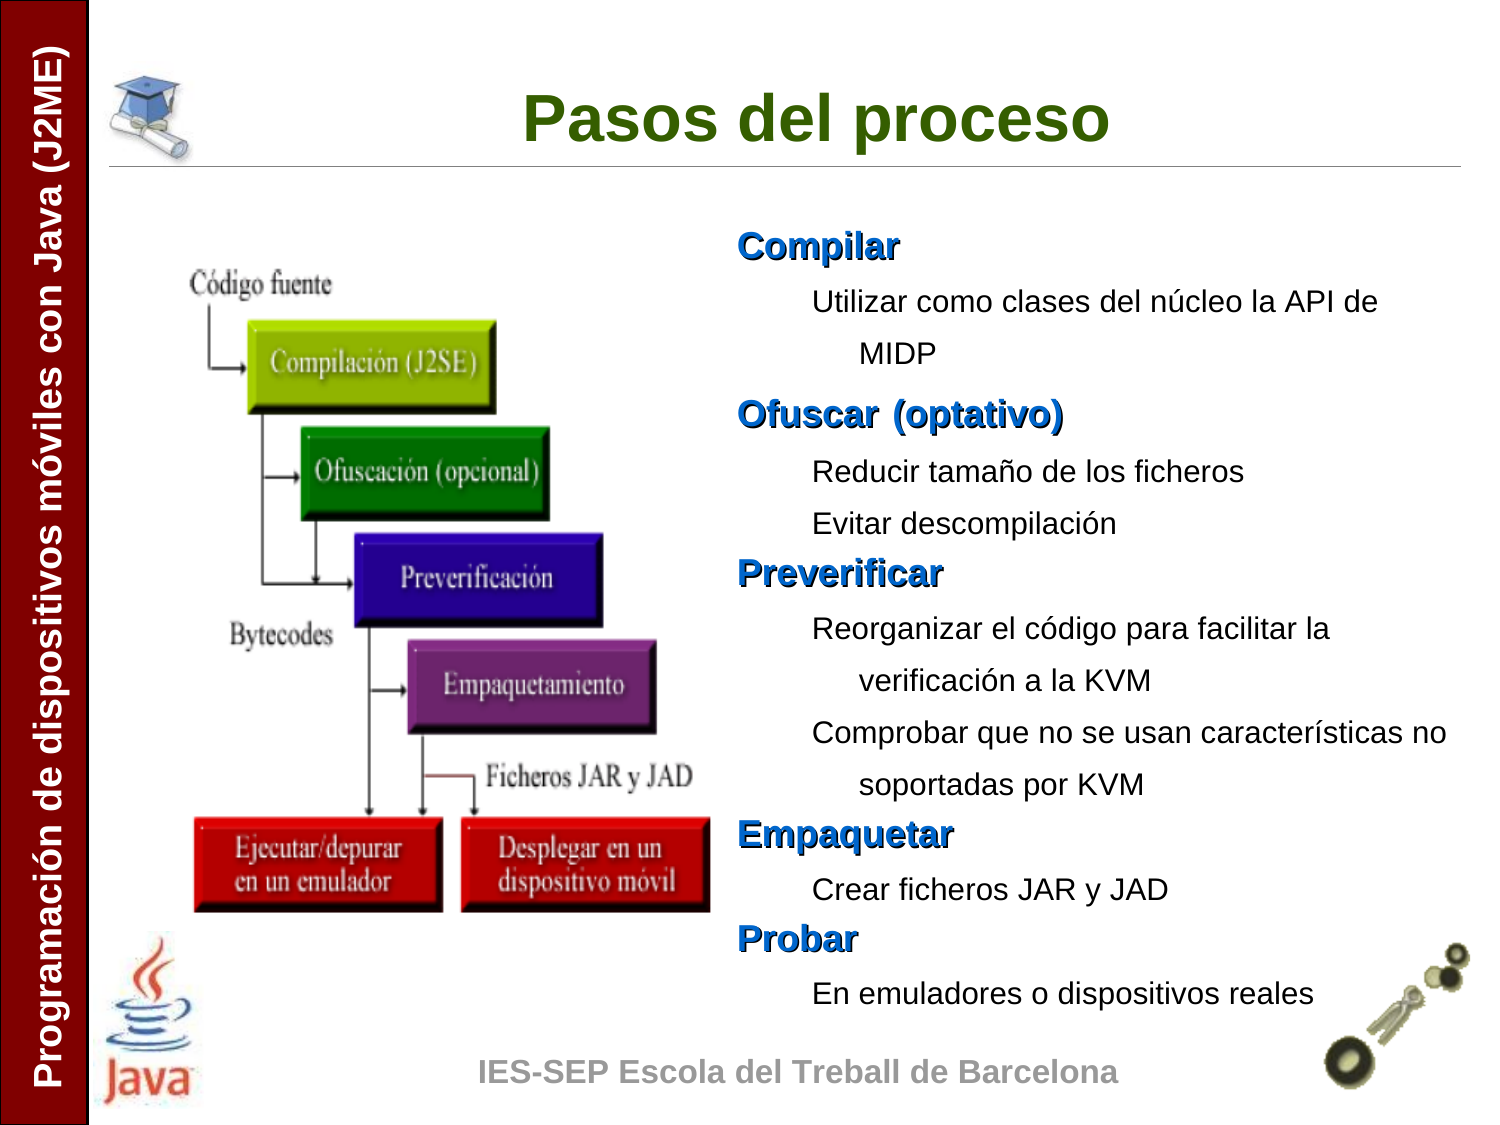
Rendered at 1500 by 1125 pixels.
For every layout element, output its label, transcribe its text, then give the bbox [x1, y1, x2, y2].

list Compilar Utilizar como clases del núcleo la API de MIDP Ofuscar (optativo) Reducir tamaño de los ficheros Evitar descompilación Preverificar Reorganizar el código para facilitar la verificación a la KVM Comprobar que no se usan características no soportadas por KVM Empaquetar Crear ficheros JAR y JAD Probar En emuladores o dispositivos reales [736, 224, 1451, 1012]
picture [93, 931, 204, 1109]
title Pasos del proceso [211, 75, 1424, 163]
picture [187, 248, 712, 926]
picture [1322, 939, 1471, 1094]
picture [93, 61, 206, 174]
